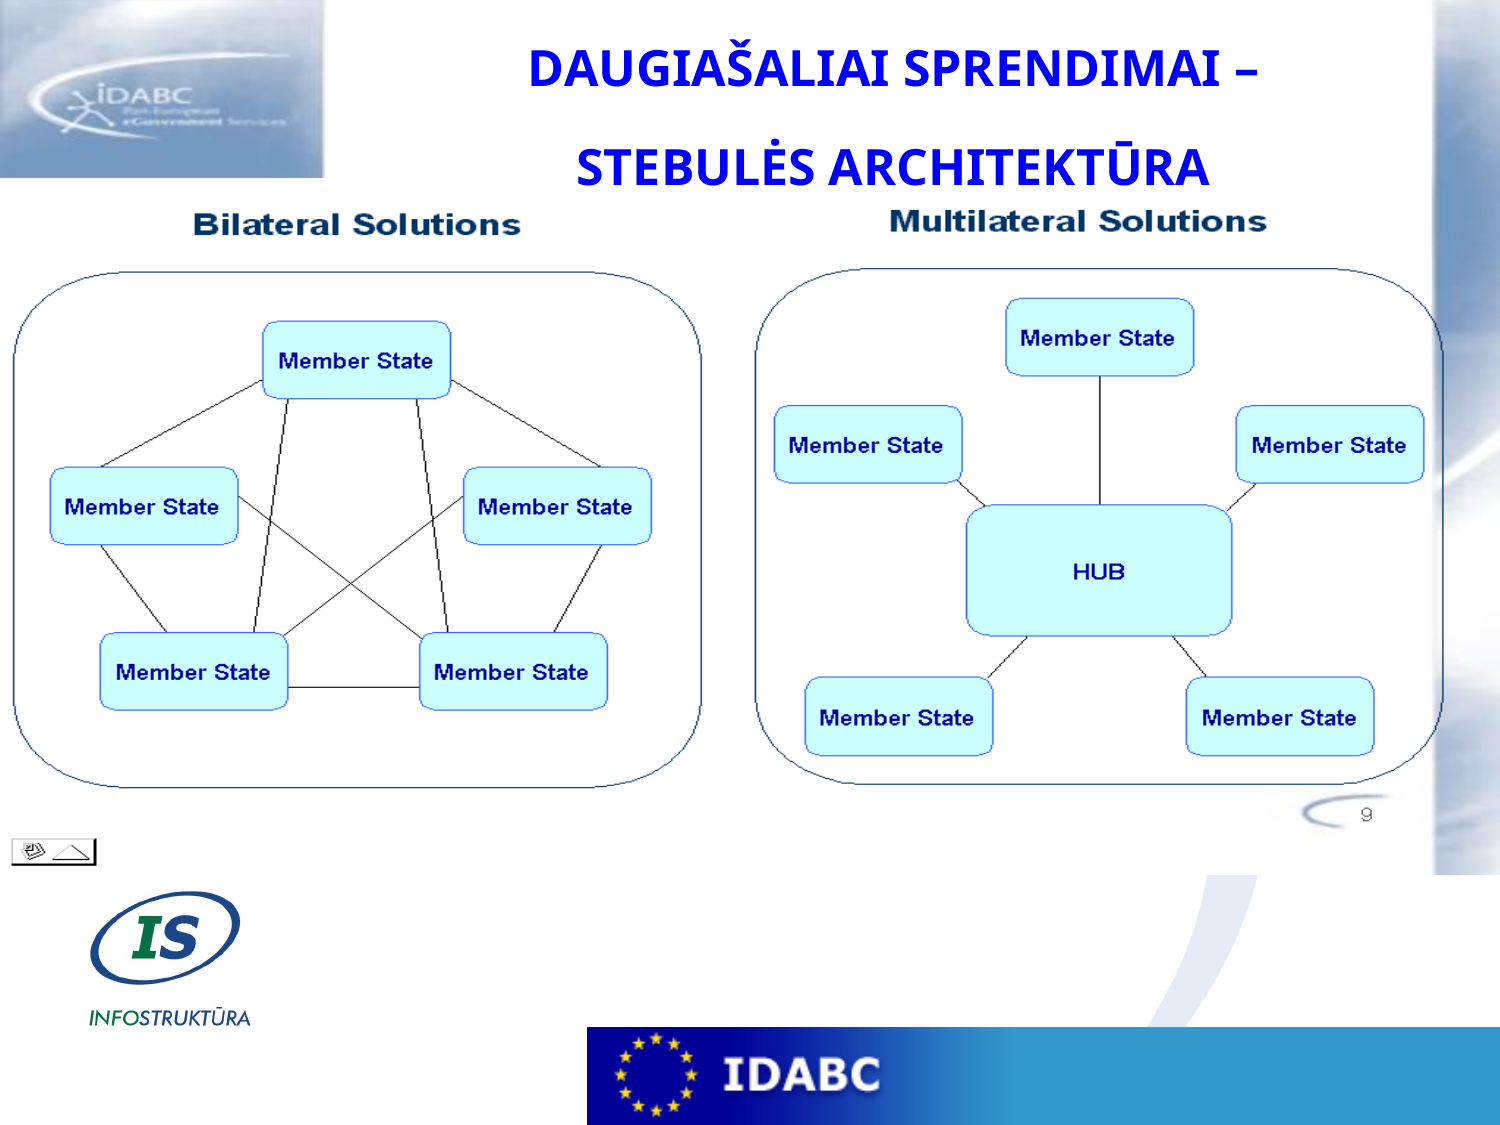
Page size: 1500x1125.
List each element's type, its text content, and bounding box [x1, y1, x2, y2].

text_box DAUGIAŠALIAI SPRENDIMAI – STEBULĖS ARCHITEKTŪRA [362, 24, 1438, 209]
picture [0, 0, 1500, 1125]
